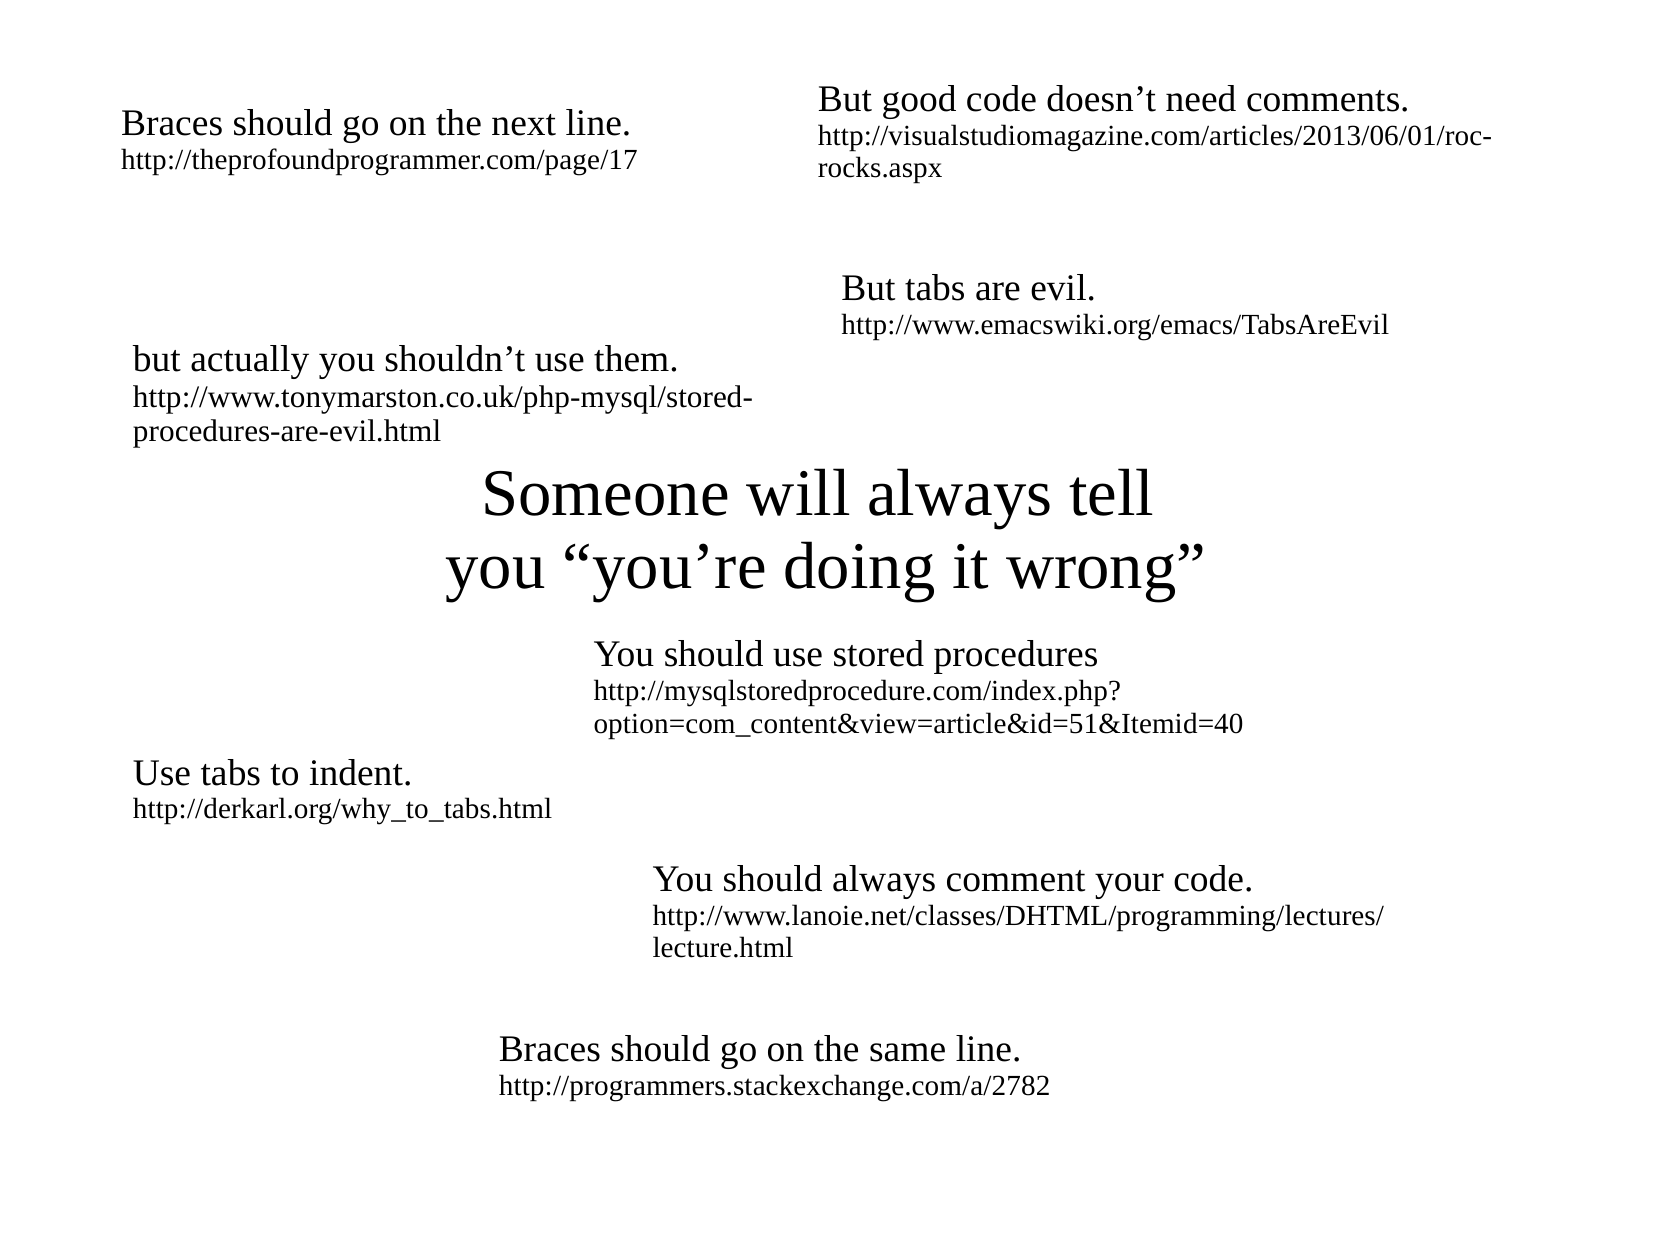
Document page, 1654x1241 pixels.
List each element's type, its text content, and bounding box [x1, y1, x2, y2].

text_box Use tabs to indent. http://derkarl.org/why_to_tabs.html [118, 744, 565, 833]
text_box You should always comment your code. http://www.lanoie.net/classes/DHTML/programming/lectures/lecture.html [637, 850, 1453, 1013]
text_box But good code doesn’t need comments. http://visualstudiomagazine.com/articles/2013/06/01/roc-rocks.aspx [803, 70, 1571, 192]
text_box Braces should go on the next line. http://theprofoundprogrammer.com/page/17 [106, 94, 651, 184]
text_box but actually you shouldn’t use them. http://www.tonymarston.co.uk/php-mysql/stored-procedures-are-evil.html [118, 330, 851, 498]
text_box You should use stored procedures http://mysqlstoredprocedure.com/index.php?option=com_content&view=article&id=51&Itemid=40 [578, 625, 1430, 747]
subtitle Someone will always tell you “you’re doing it wrong” [82, 49, 1571, 1010]
text_box Braces should go on the same line. http://programmers.stackexchange.com/a/2782 [484, 1020, 1062, 1110]
text_box But tabs are evil. http://www.emacswiki.org/emacs/TabsAreEvil [826, 259, 1406, 349]
